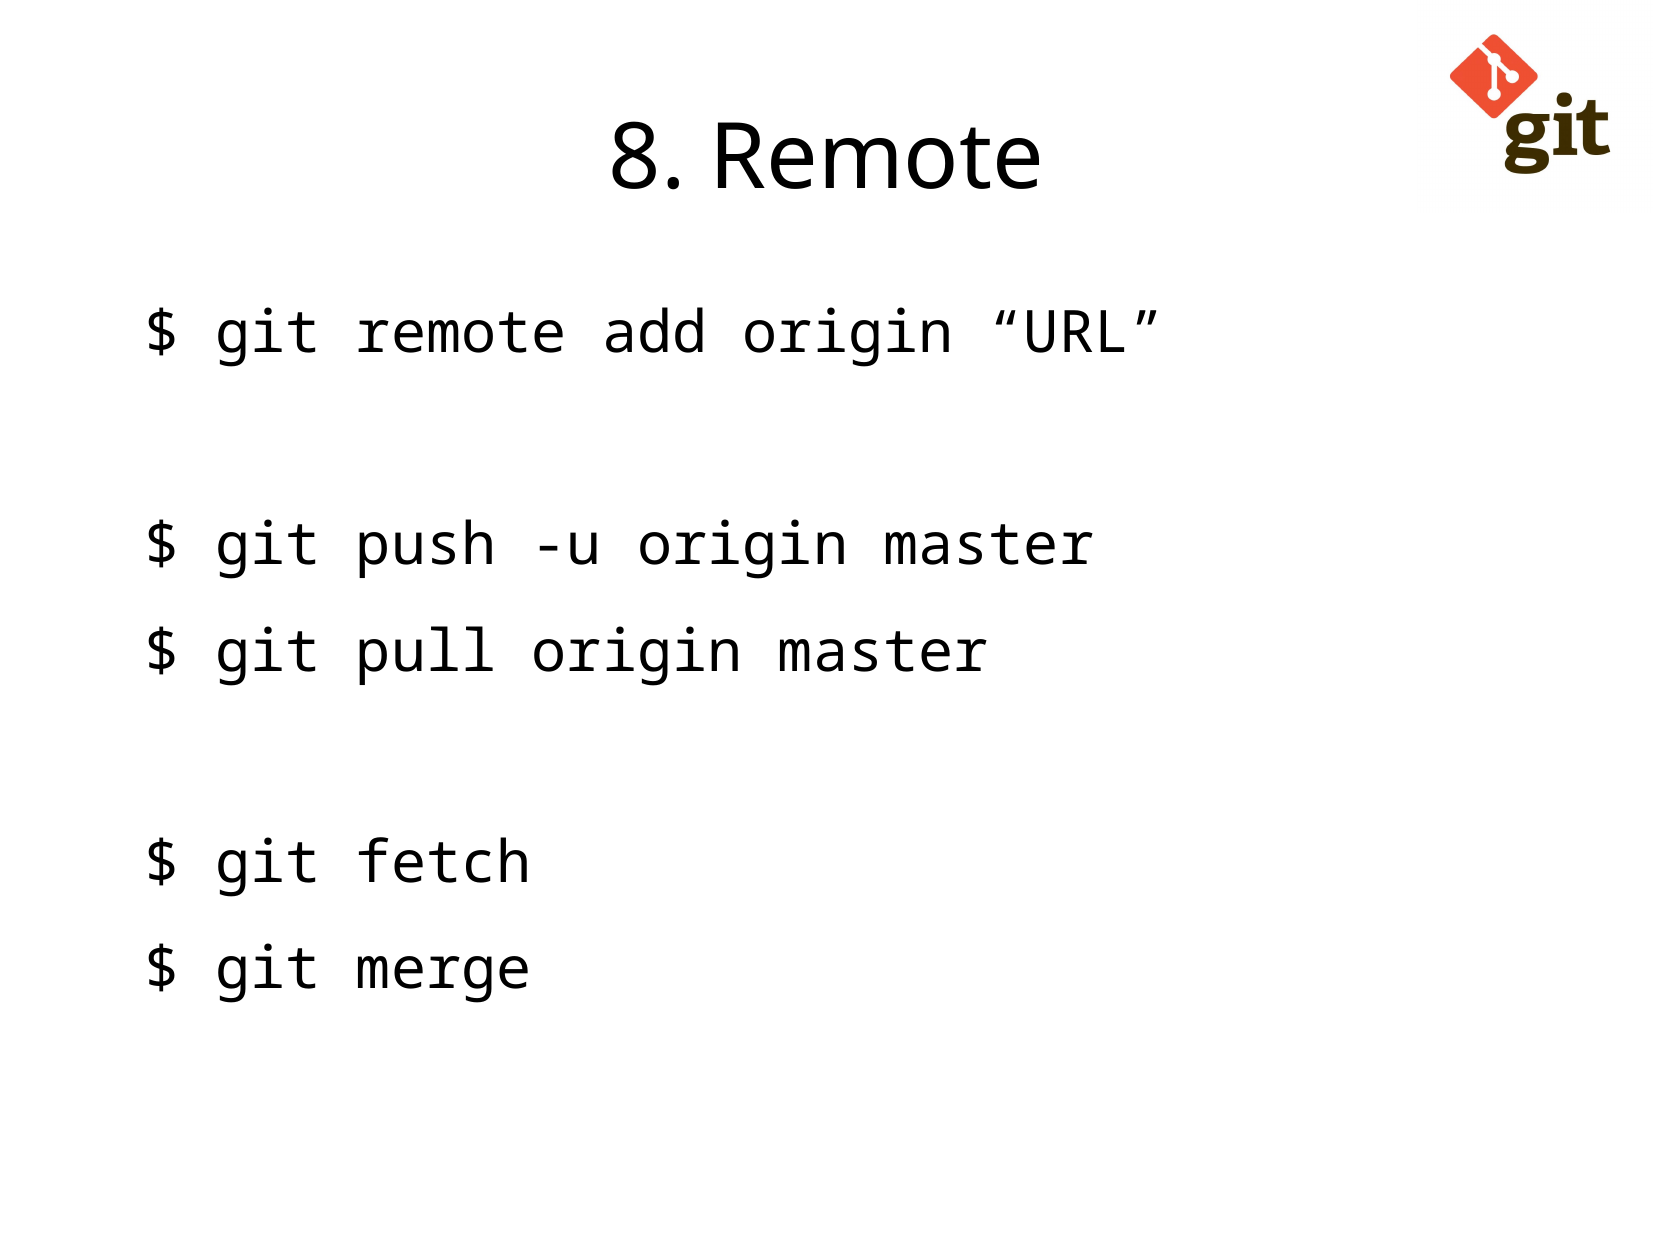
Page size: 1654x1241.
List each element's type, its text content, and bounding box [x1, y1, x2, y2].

picture [1417, 0, 1654, 213]
list $ git remote add origin “URL” $ git push -u origin master $ git pull origin master $ git fetch $ git merge [82, 290, 1571, 1010]
title 8. Remote [82, 49, 1571, 257]
